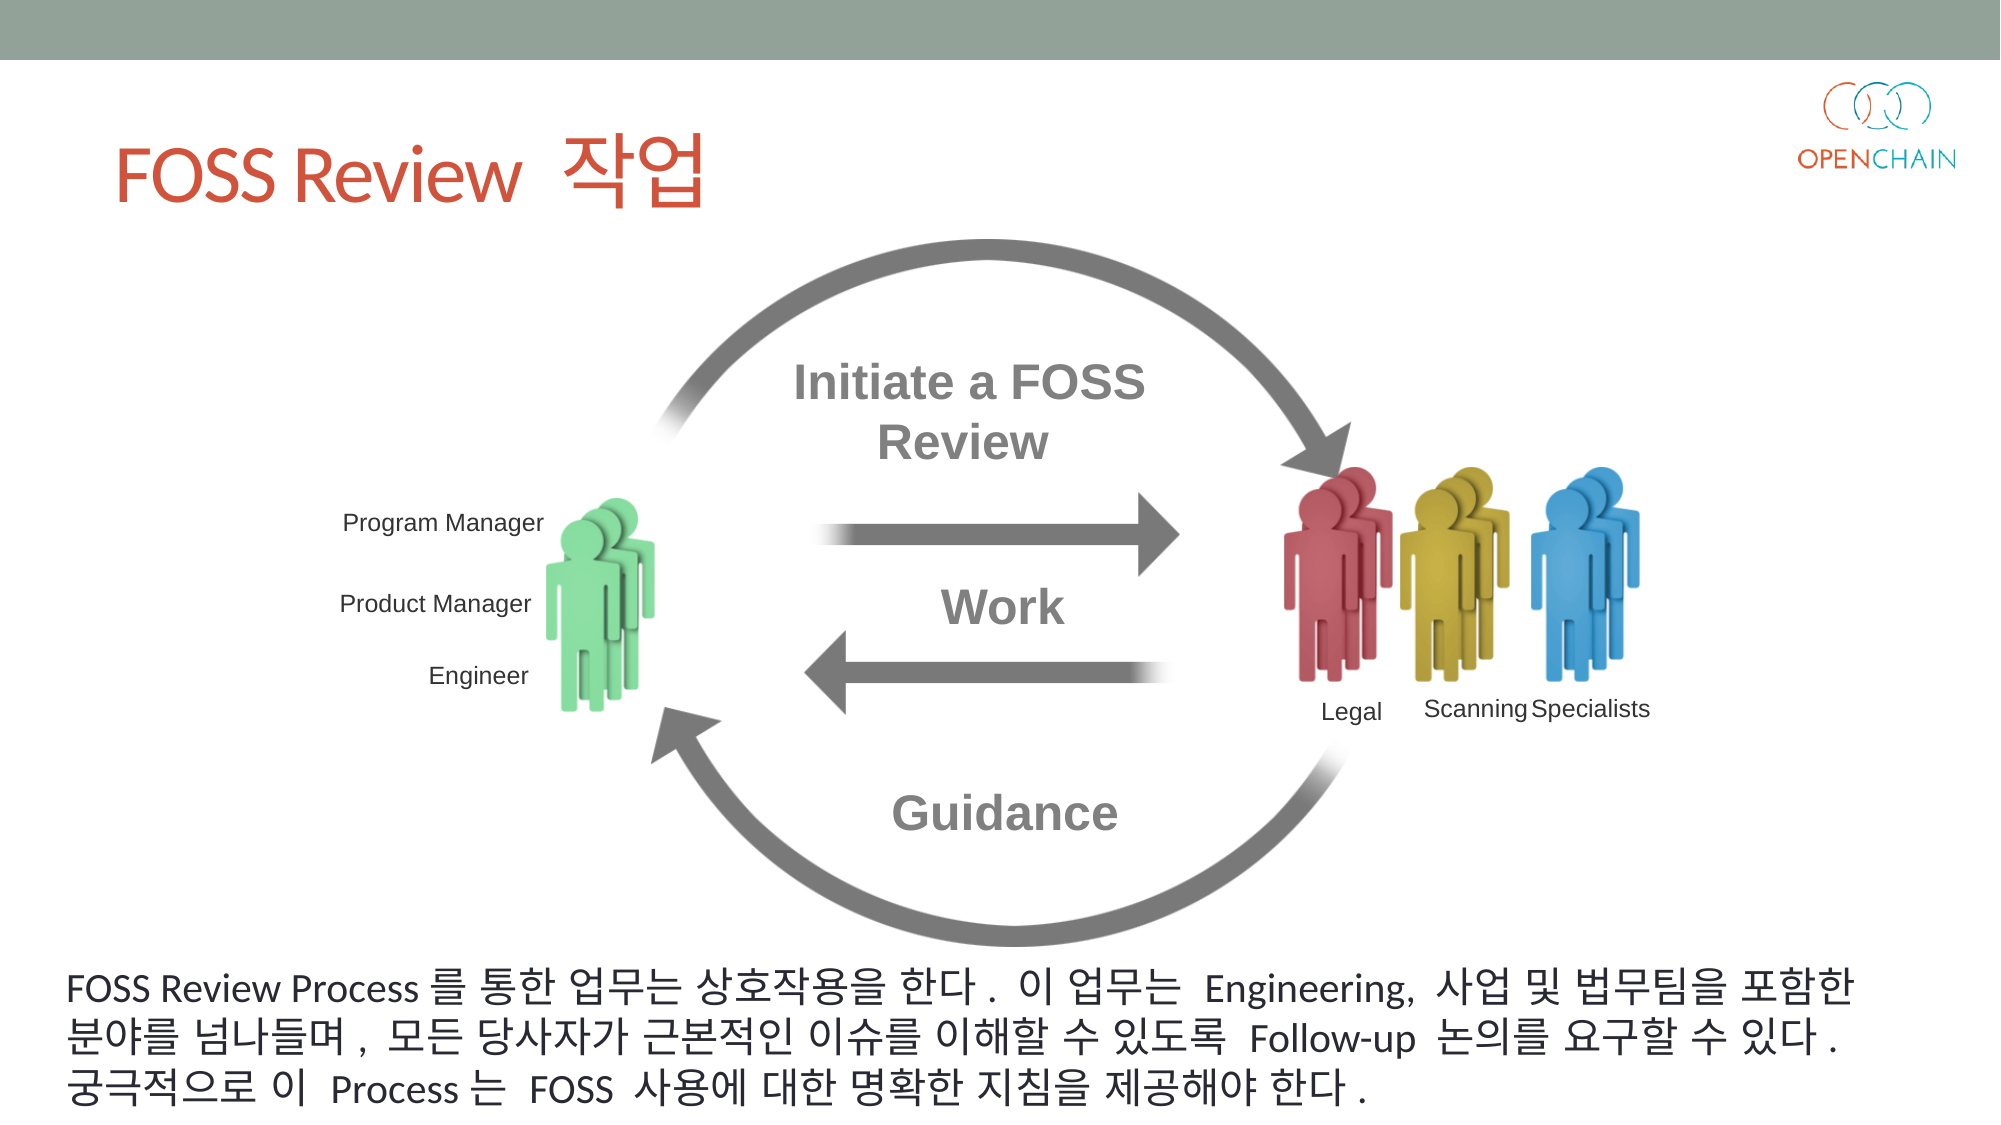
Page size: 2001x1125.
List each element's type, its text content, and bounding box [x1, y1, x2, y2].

picture [650, 239, 1393, 682]
text_box Specialists [1516, 685, 1653, 731]
text_box Work [931, 567, 1075, 644]
text_box Scanning [1408, 685, 1516, 731]
text_box Legal [1305, 687, 1389, 734]
text_box Guidance [891, 772, 1119, 849]
title FOSS Review 작업 [99, 87, 1900, 251]
picture [546, 498, 1352, 947]
picture [1400, 467, 1510, 682]
text_box Program Manager [327, 498, 543, 545]
picture [810, 493, 1180, 577]
text_box Product Manager [324, 579, 533, 626]
list FOSS Review Process를 통한 업무는 상호작용을 한다. 이 업무는 Engineering, 사업 및 법무팀을 포함한 분야를 넘나들며, 모든 당사자가 근본적인 이슈를 이해할 수 있도록 Follow-up 논의를 요구할 수 있다. 궁극적으로 이 Process는 FOSS 사용에 대한 명확한 지침을 제공해야 한다. [51, 953, 1925, 1125]
text_box Initiate a FOSS Review [725, 342, 1215, 479]
text_box Engineer [406, 652, 533, 698]
picture [1531, 467, 1640, 682]
